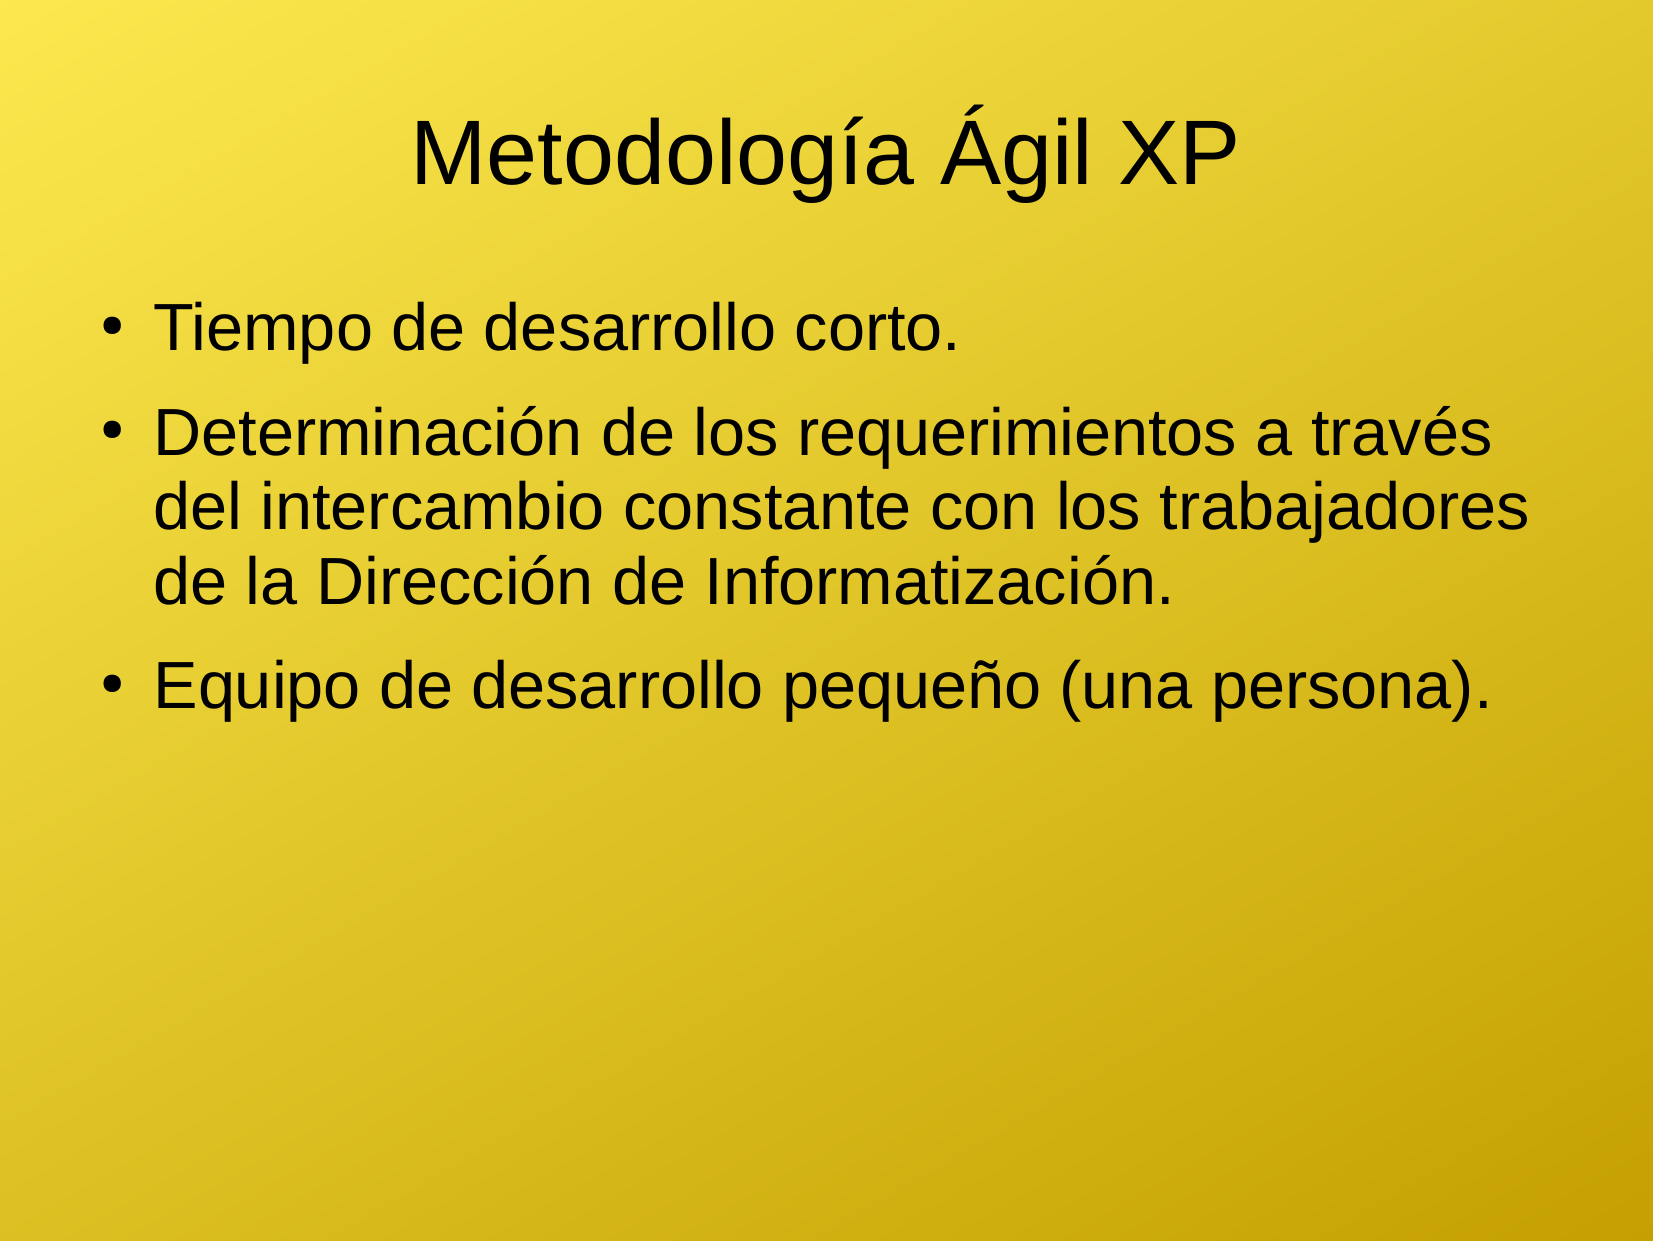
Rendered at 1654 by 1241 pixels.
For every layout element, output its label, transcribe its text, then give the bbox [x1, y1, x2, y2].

list Tiempo de desarrollo corto. Determinación de los requerimientos a través del intercambio constante con los trabajadores de la Dirección de Informatización. Equipo de desarrollo pequeño (una persona). [82, 290, 1571, 1010]
title Metodología Ágil XP [82, 49, 1571, 257]
